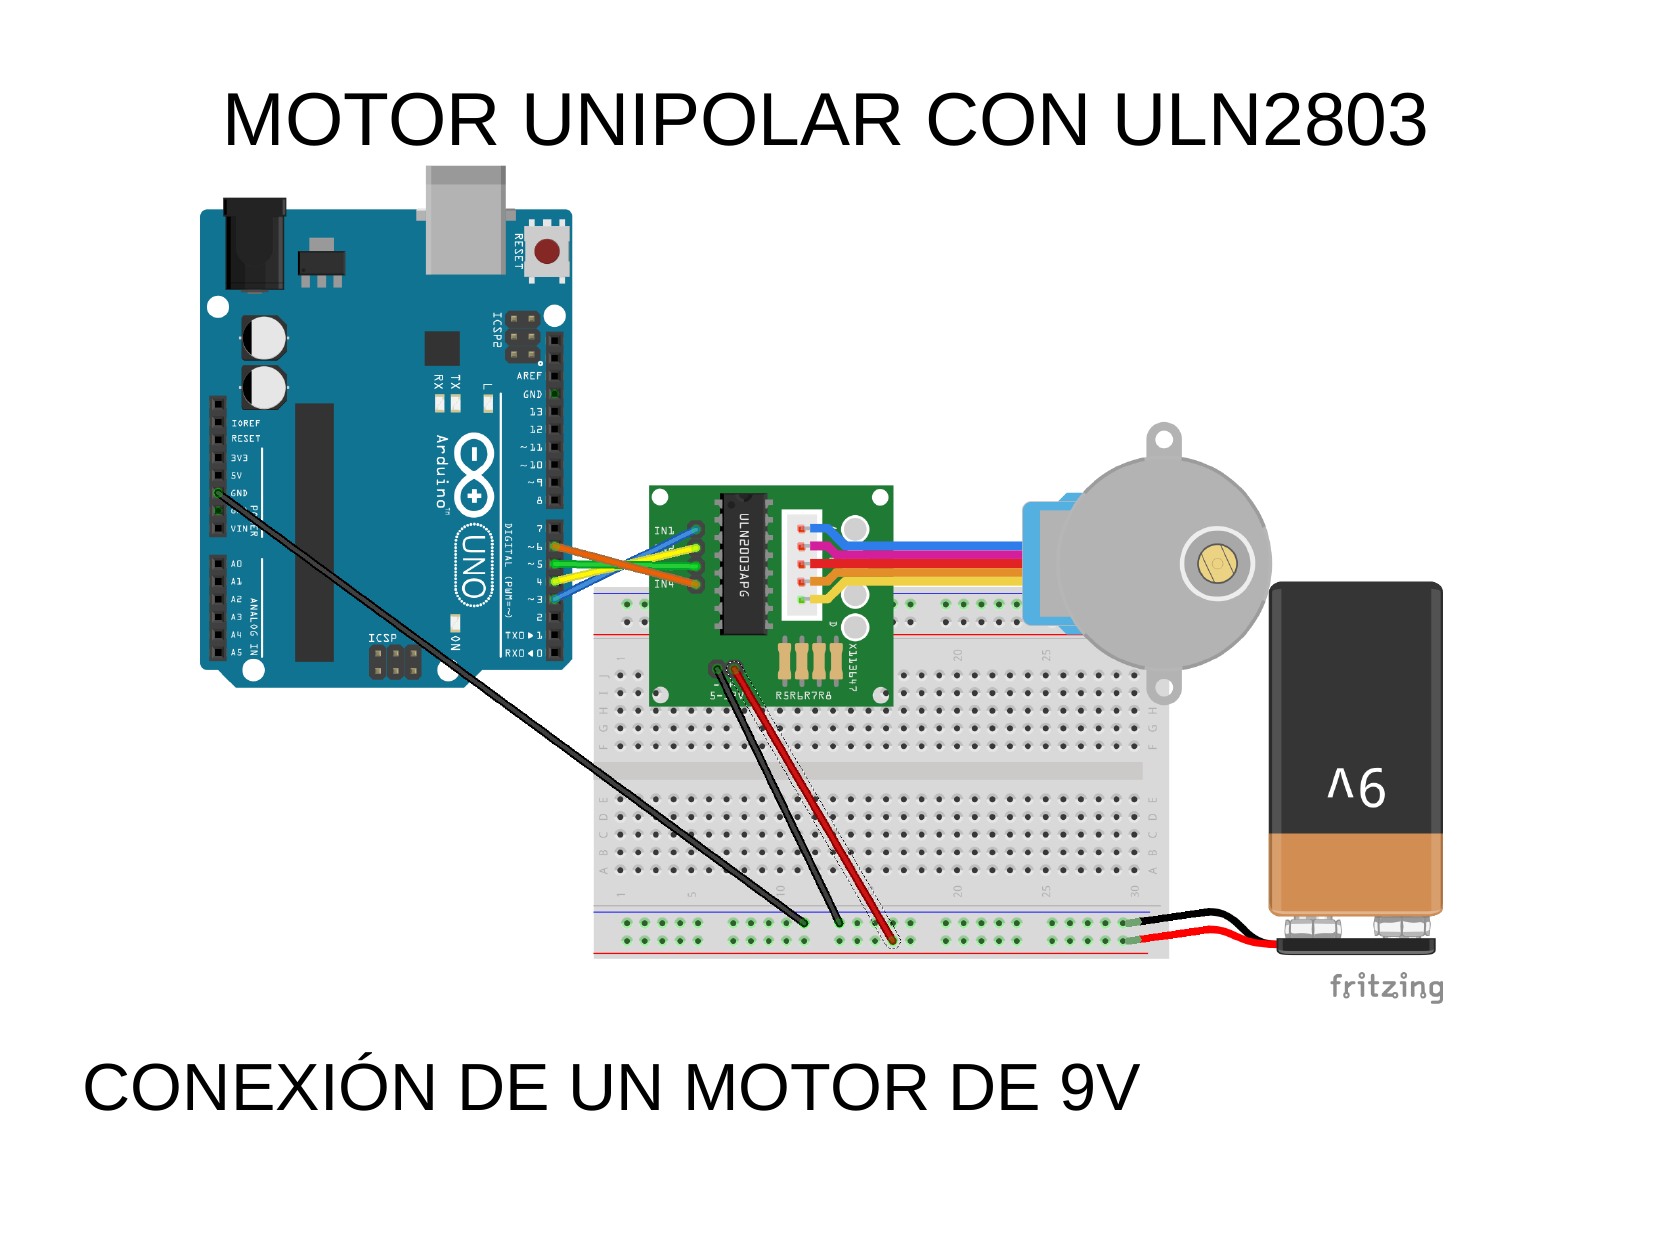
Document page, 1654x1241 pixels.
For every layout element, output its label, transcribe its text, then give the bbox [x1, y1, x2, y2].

picture [200, 165, 1443, 980]
text_box CONEXIÓN DE UN MOTOR DE 9V [82, 980, 1571, 1195]
title MOTOR UNIPOLAR CON ULN2803 [82, 49, 1571, 189]
